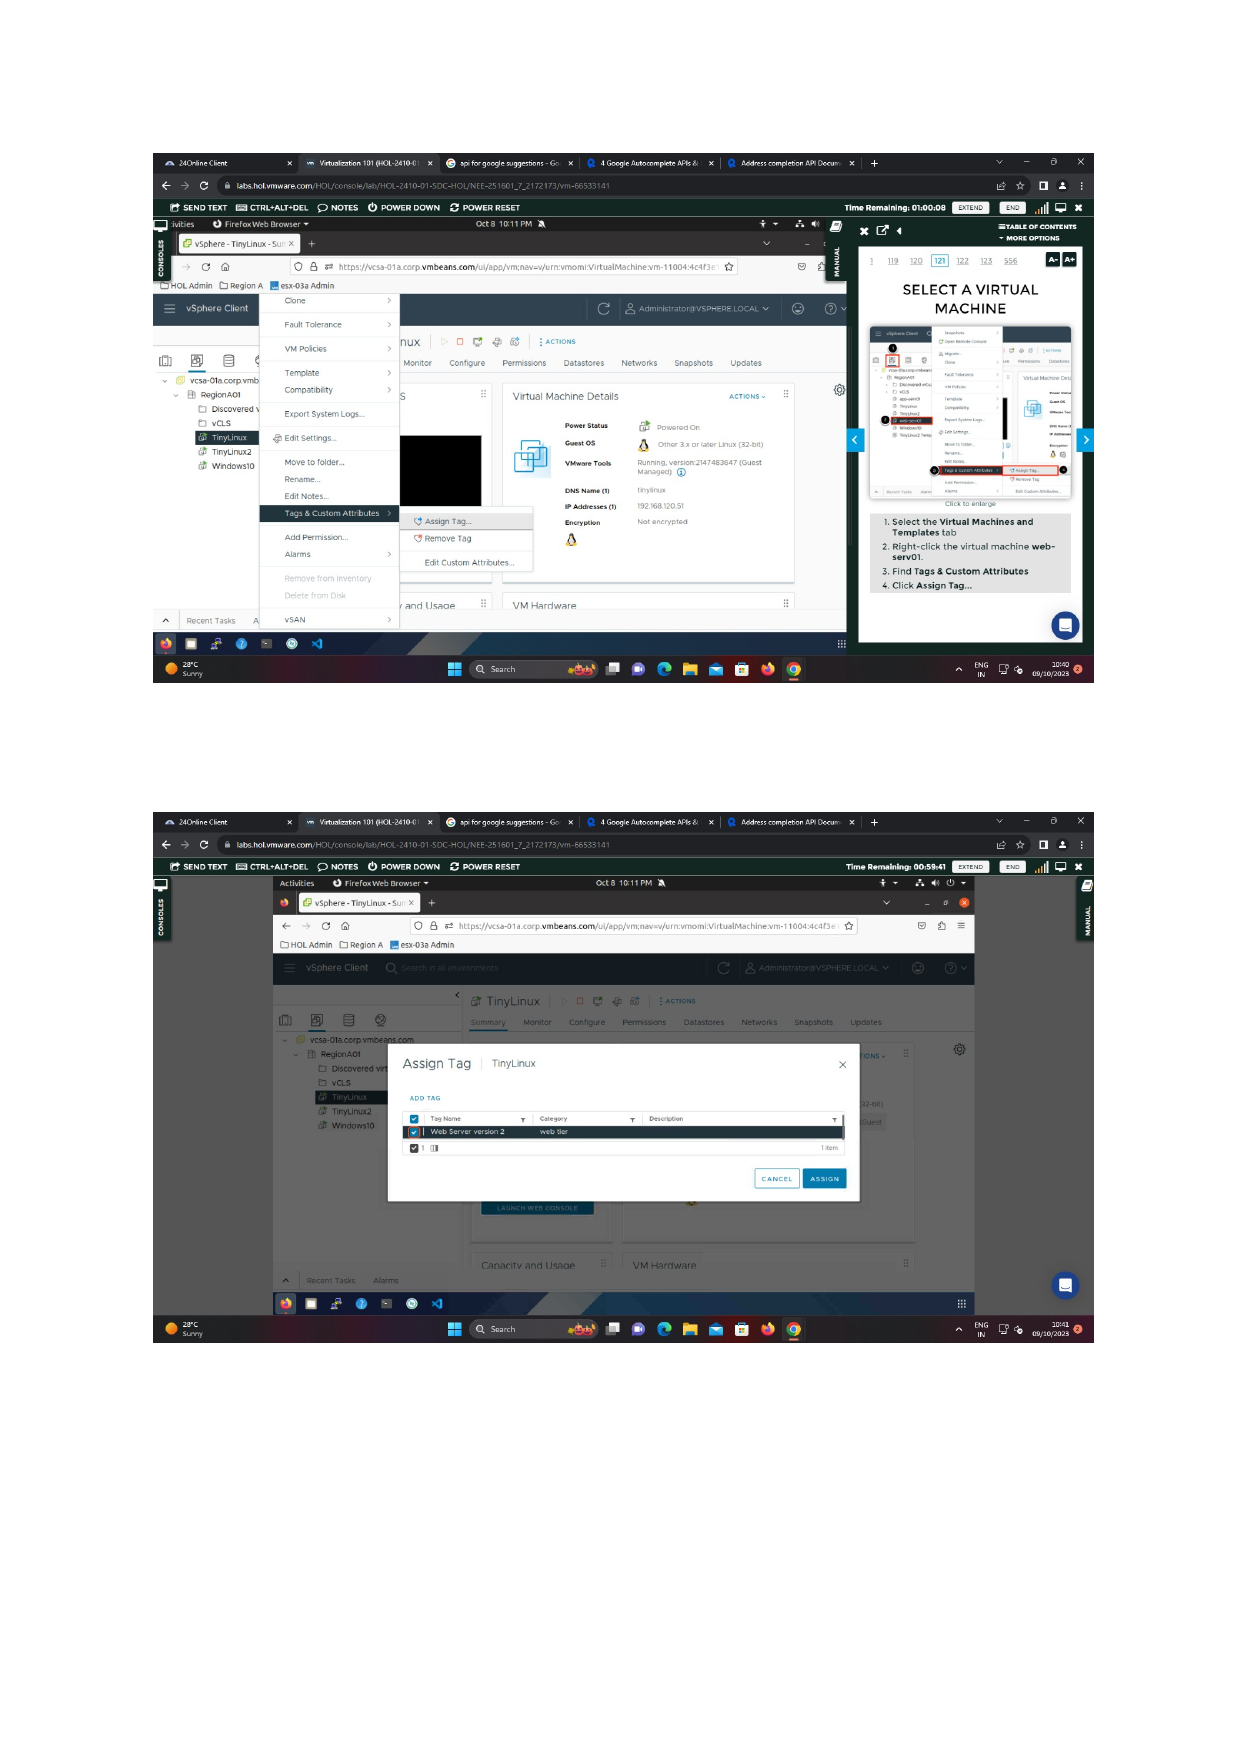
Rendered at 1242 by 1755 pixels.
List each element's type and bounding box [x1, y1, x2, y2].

picture [153, 153, 1094, 683]
picture [153, 812, 1094, 1343]
